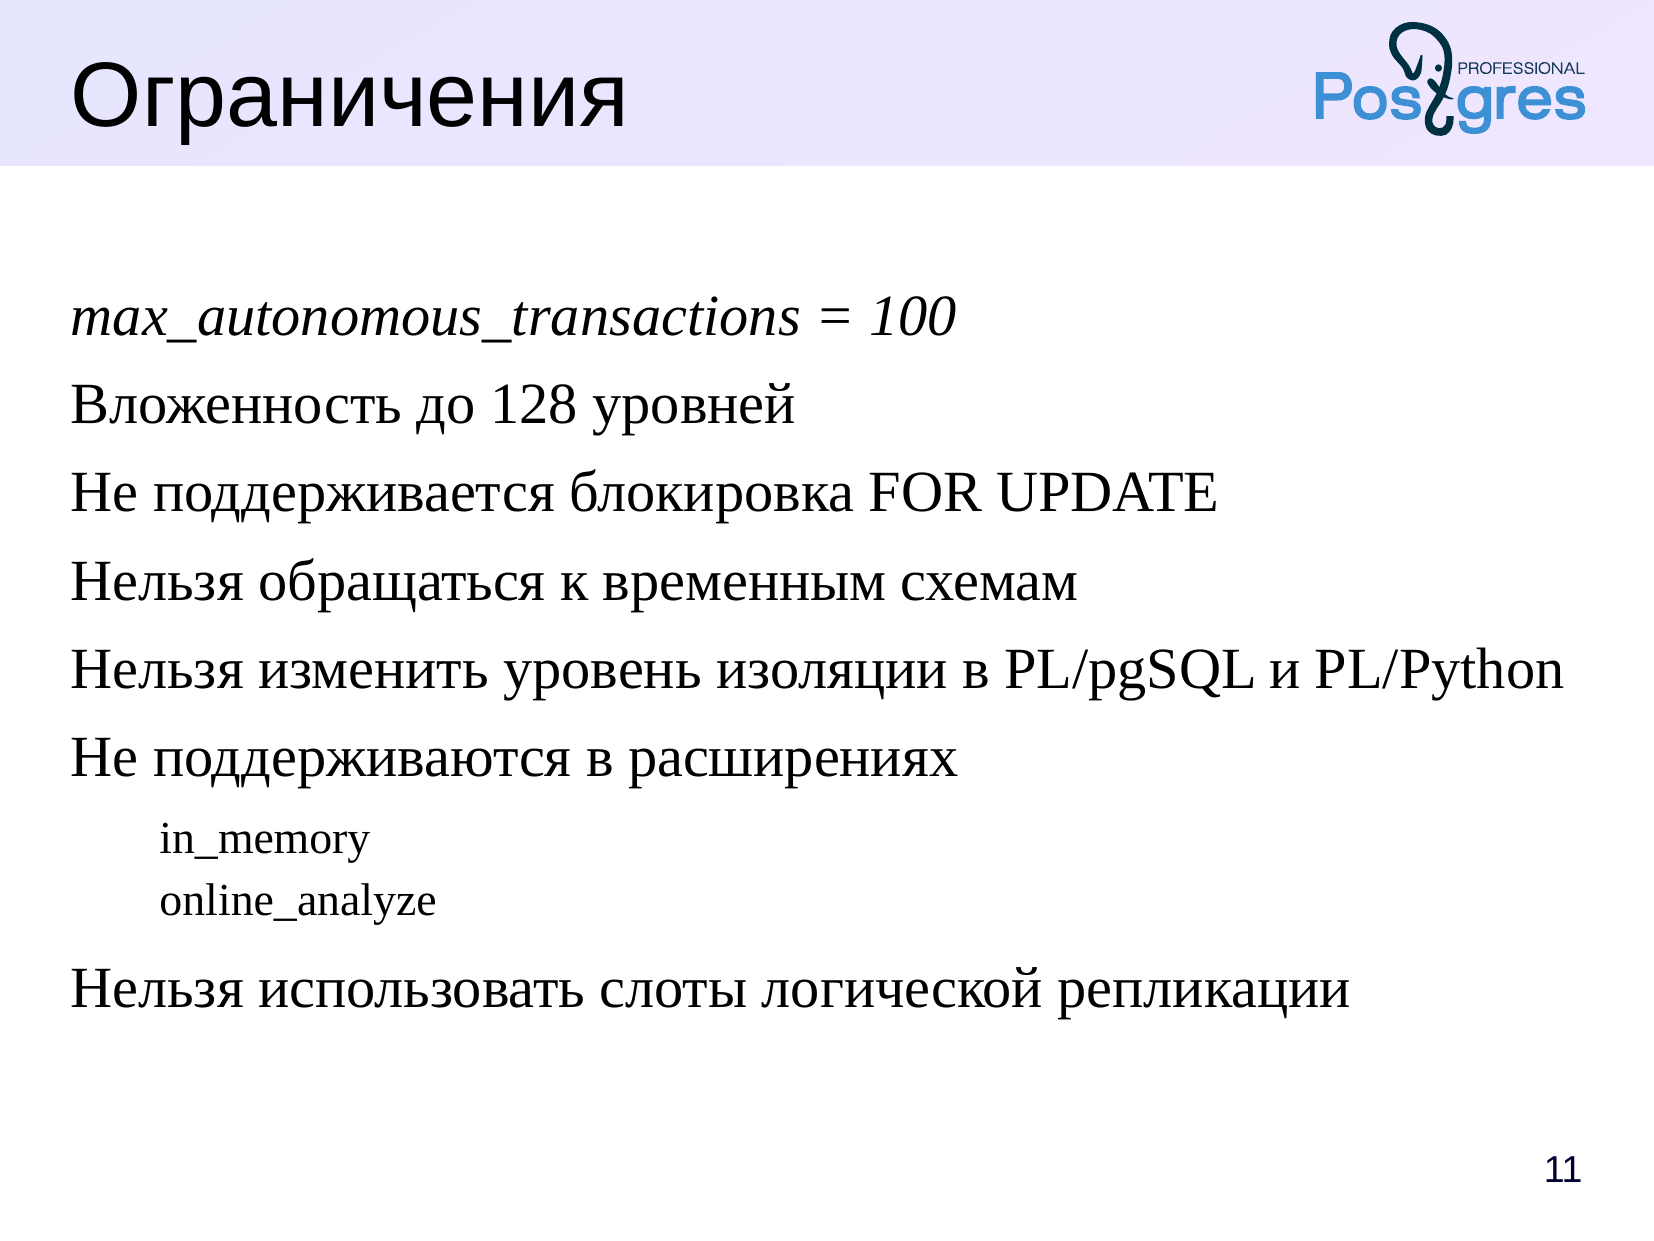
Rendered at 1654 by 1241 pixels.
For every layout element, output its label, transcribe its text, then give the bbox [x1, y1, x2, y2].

title Ограничения [70, 43, 1241, 147]
list max_autonomous_transactions = 100 Вложенность до 128 уровней Не поддерживается блокировка FOR UPDATE Нельзя обращаться к временным схемам Нельзя изменить уровень изоляции в PL/pgSQL и PL/Python Не поддерживаются в расширениях in_memory online_analyze Нельзя использовать слоты логической репликации [70, 283, 1583, 1134]
